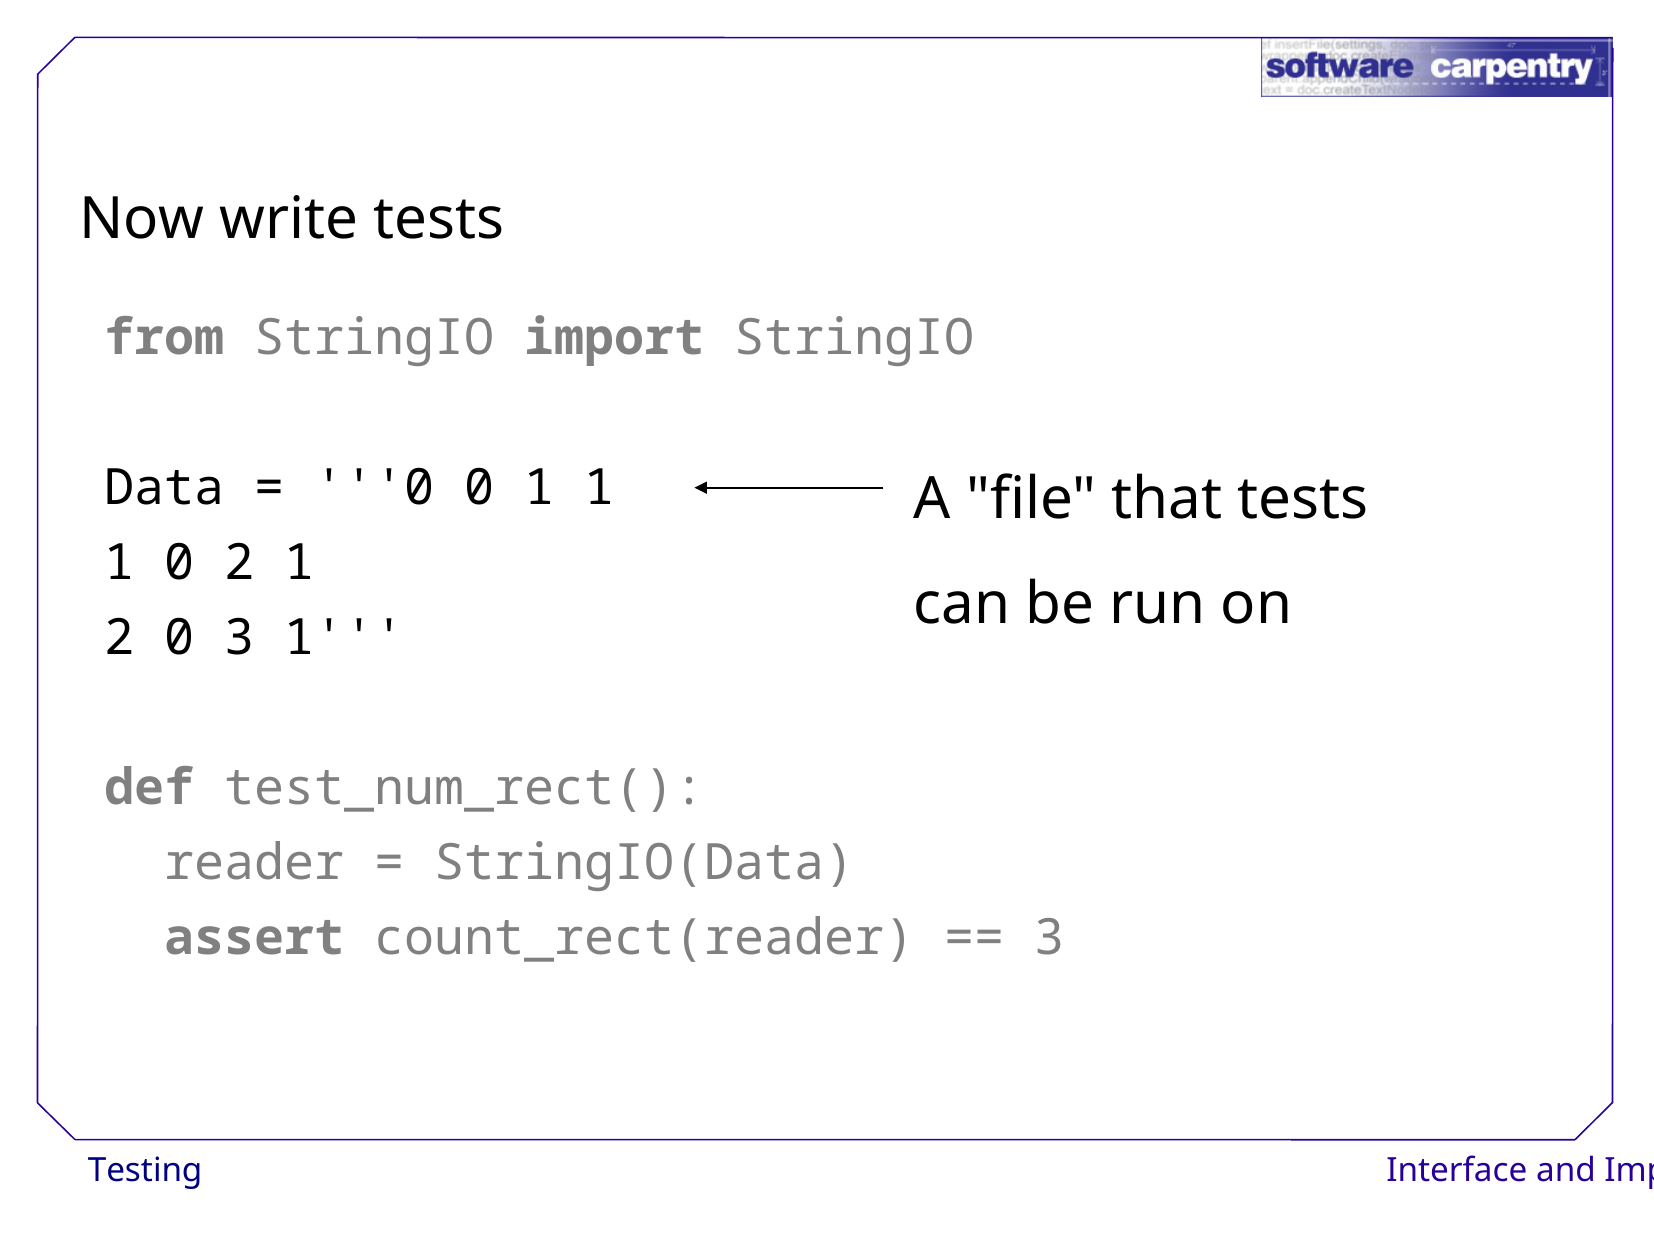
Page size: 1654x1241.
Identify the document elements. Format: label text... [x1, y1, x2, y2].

text_box from StringIO import StringIO Data = '''0 0 1 1 1 0 2 1 2 0 3 1''' def test_num_rect(): reader = StringIO(Data) assert count_rect(reader) == 3 [89, 282, 1340, 1024]
text_box A "file" that tests can be run on [1340, 417, 1534, 643]
picture [1261, 39, 1613, 97]
text_box Now write tests [64, 138, 670, 259]
